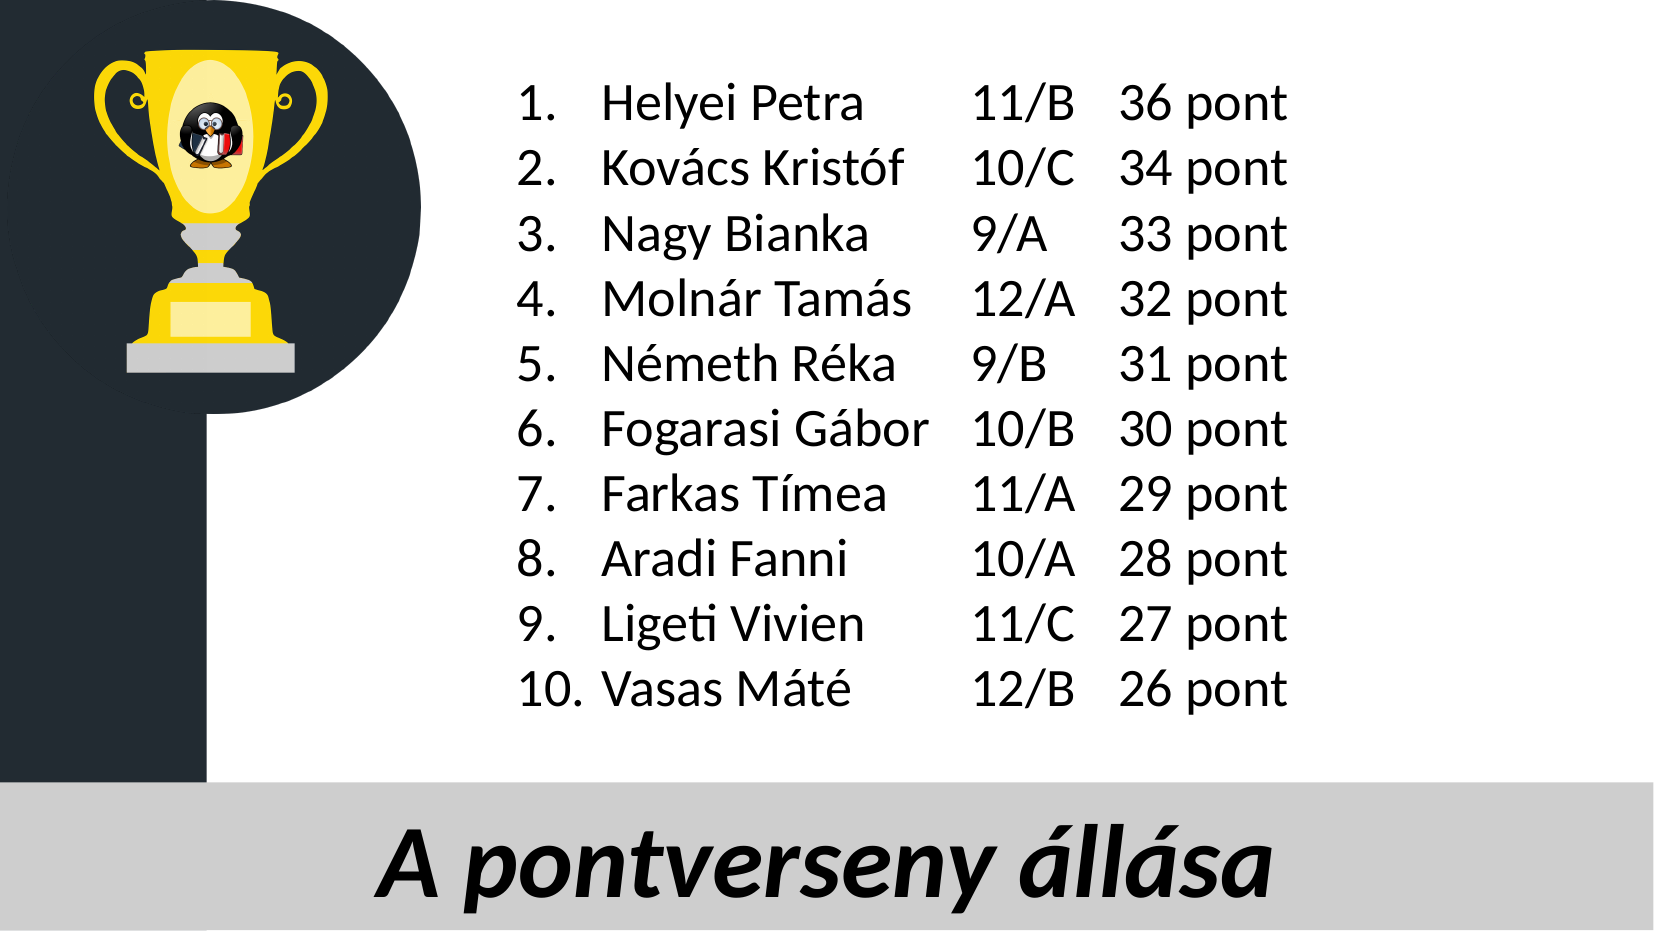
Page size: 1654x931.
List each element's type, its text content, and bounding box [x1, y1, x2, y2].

list Helyei Petra 11/B 36 pont Kovács Kristóf 10/C 34 pont Nagy Bianka 9/A 33 pont Molnár Tamás 12/A 32 pont Németh Réka 9/B 31 pont Fogarasi Gábor 10/B 30 pont Farkas Tímea 11/A 29 pont Aradi Fanni 10/A 28 pont Ligeti Vivien 11/C 27 pont Vasas Máté 12/B 26 pont [501, 26, 1418, 782]
picture [7, 0, 421, 414]
text_box [0, 0, 207, 782]
text_box A pontverseny állása [0, 782, 1654, 931]
